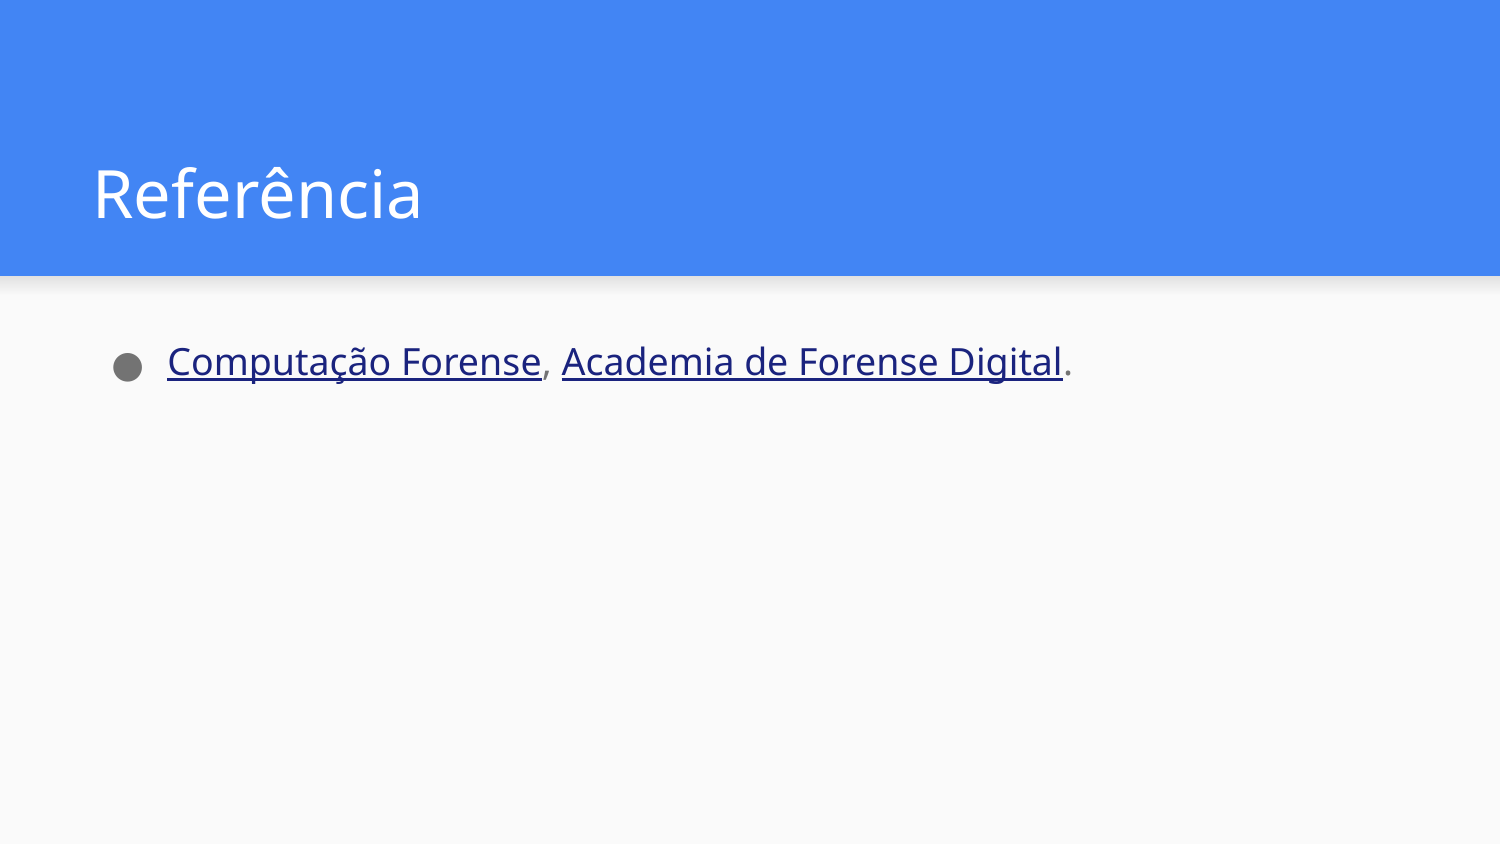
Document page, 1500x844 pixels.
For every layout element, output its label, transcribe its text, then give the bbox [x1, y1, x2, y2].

title Referência [77, 121, 1427, 248]
list Computação Forense, Academia de Forense Digital. [77, 314, 1427, 760]
